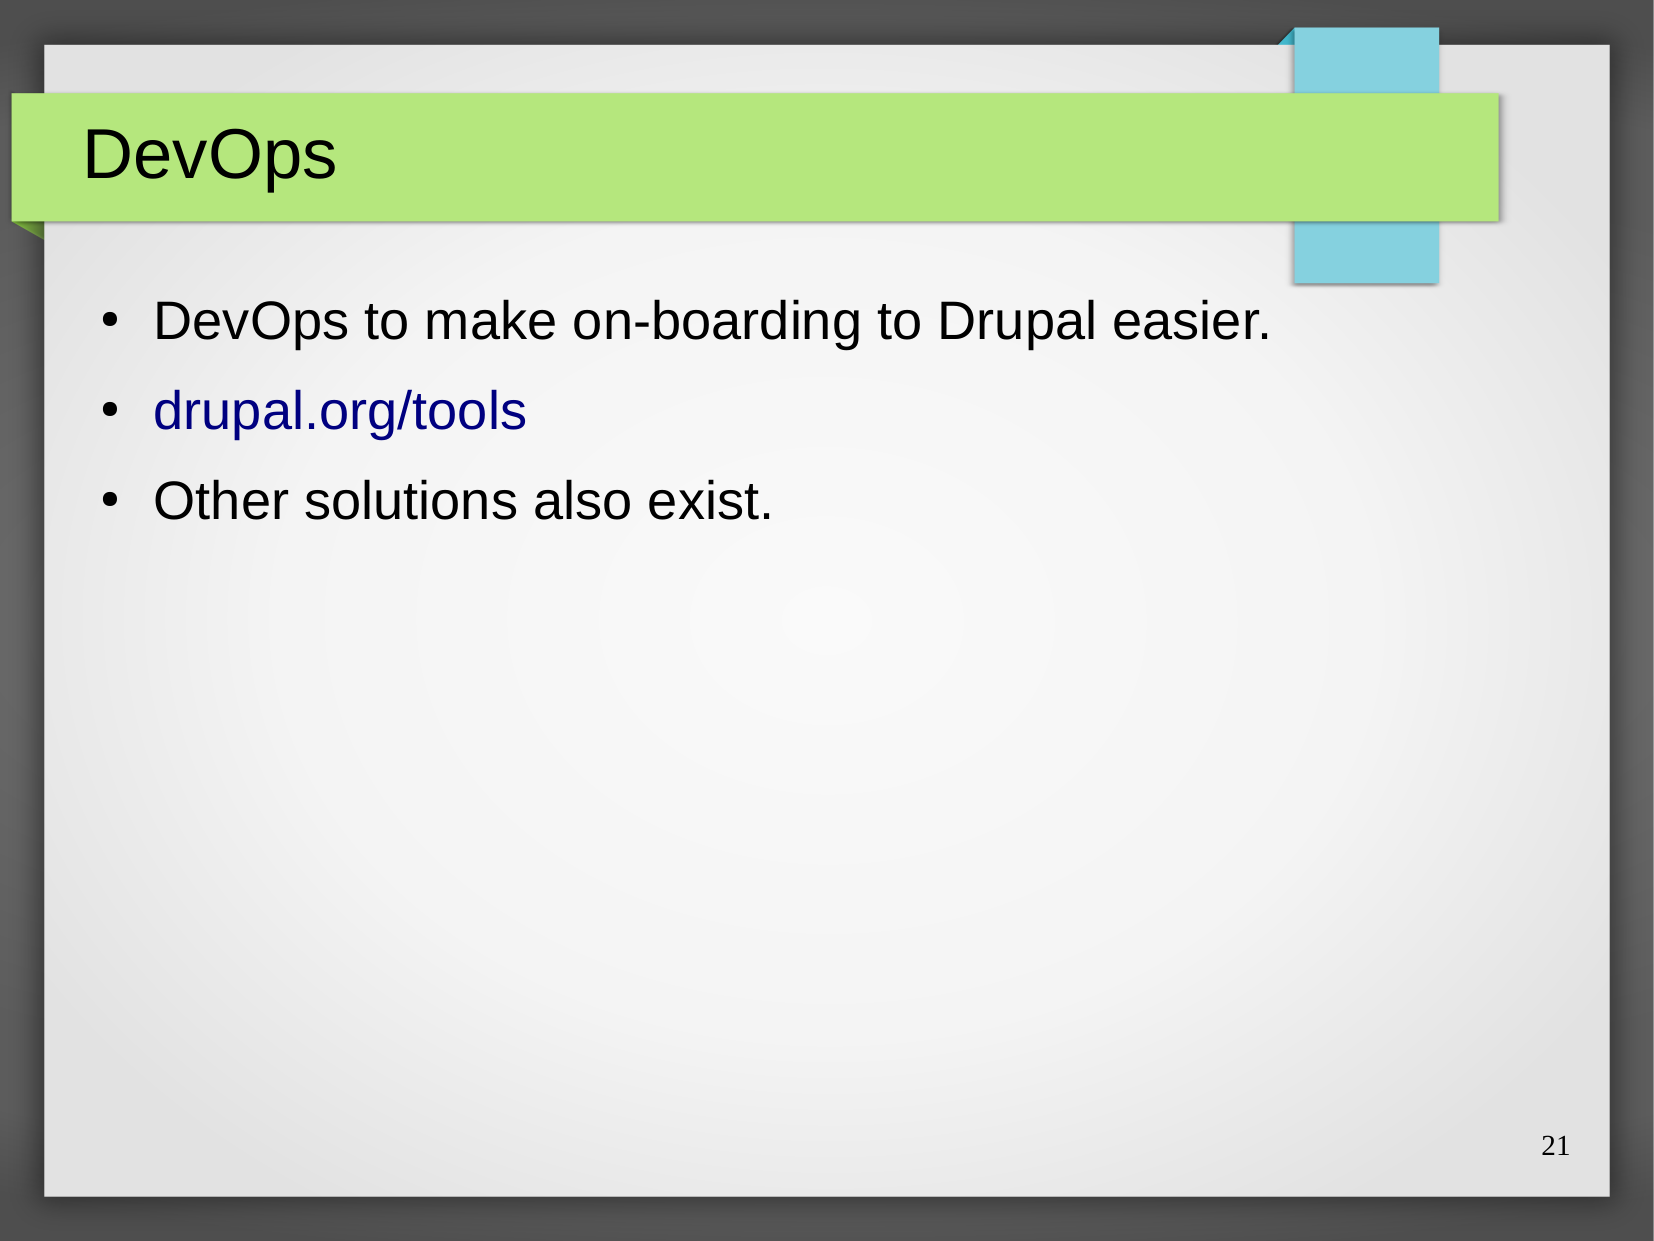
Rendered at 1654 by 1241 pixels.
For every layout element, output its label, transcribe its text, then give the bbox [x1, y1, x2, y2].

list DevOps to make on-boarding to Drupal easier. drupal.org/tools Other solutions also exist. [82, 290, 1571, 1010]
title DevOps [82, 94, 1264, 213]
picture [0, 0, 1654, 1241]
